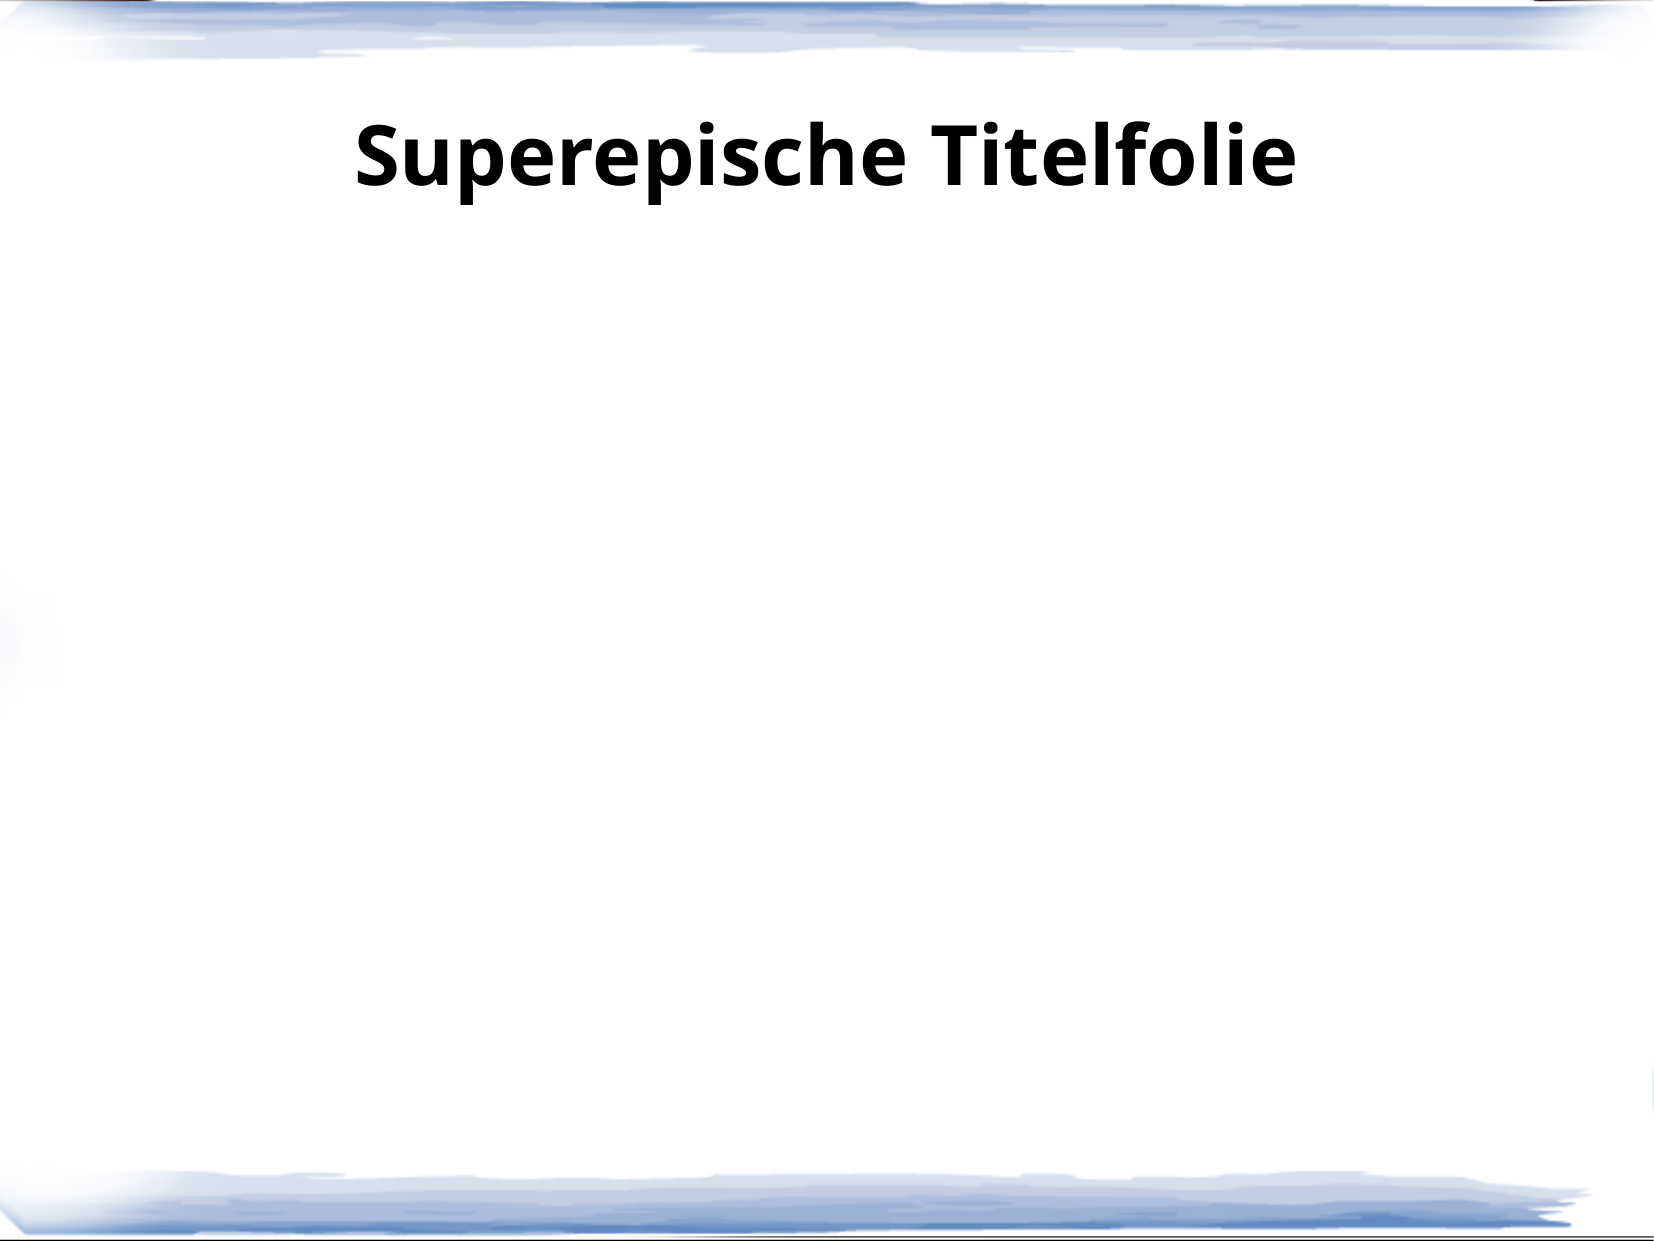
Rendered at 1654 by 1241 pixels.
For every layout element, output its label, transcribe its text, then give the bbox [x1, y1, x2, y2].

title Superepische Titelfolie [82, 49, 1571, 257]
picture [0, 0, 1654, 1241]
